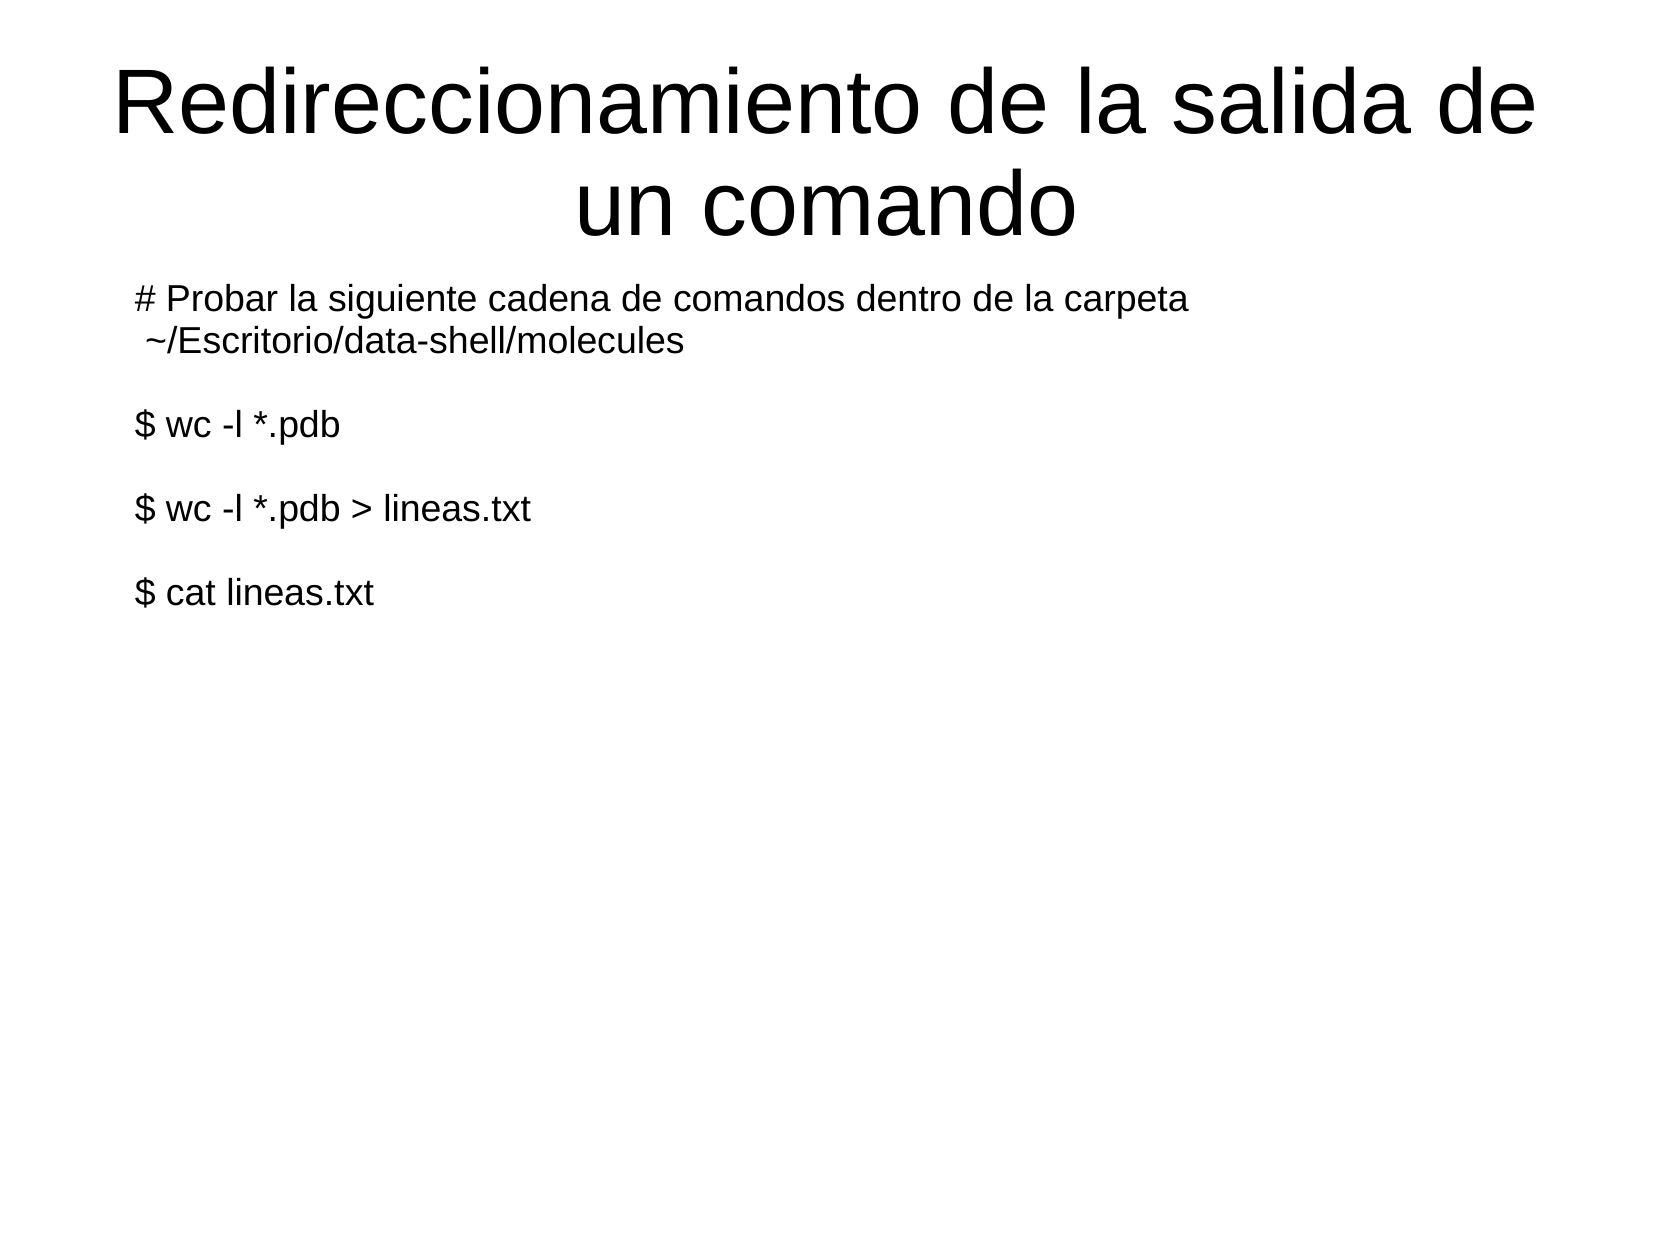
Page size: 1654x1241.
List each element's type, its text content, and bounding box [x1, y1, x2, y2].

title Redireccionamiento de la salida de un comando [82, 49, 1571, 257]
text_box # Probar la siguiente cadena de comandos dentro de la carpeta ~/Escritorio/data-shell/molecules $ wc -l *.pdb $ wc -l *.pdb > lineas.txt $ cat lineas.txt [120, 270, 1621, 1161]
